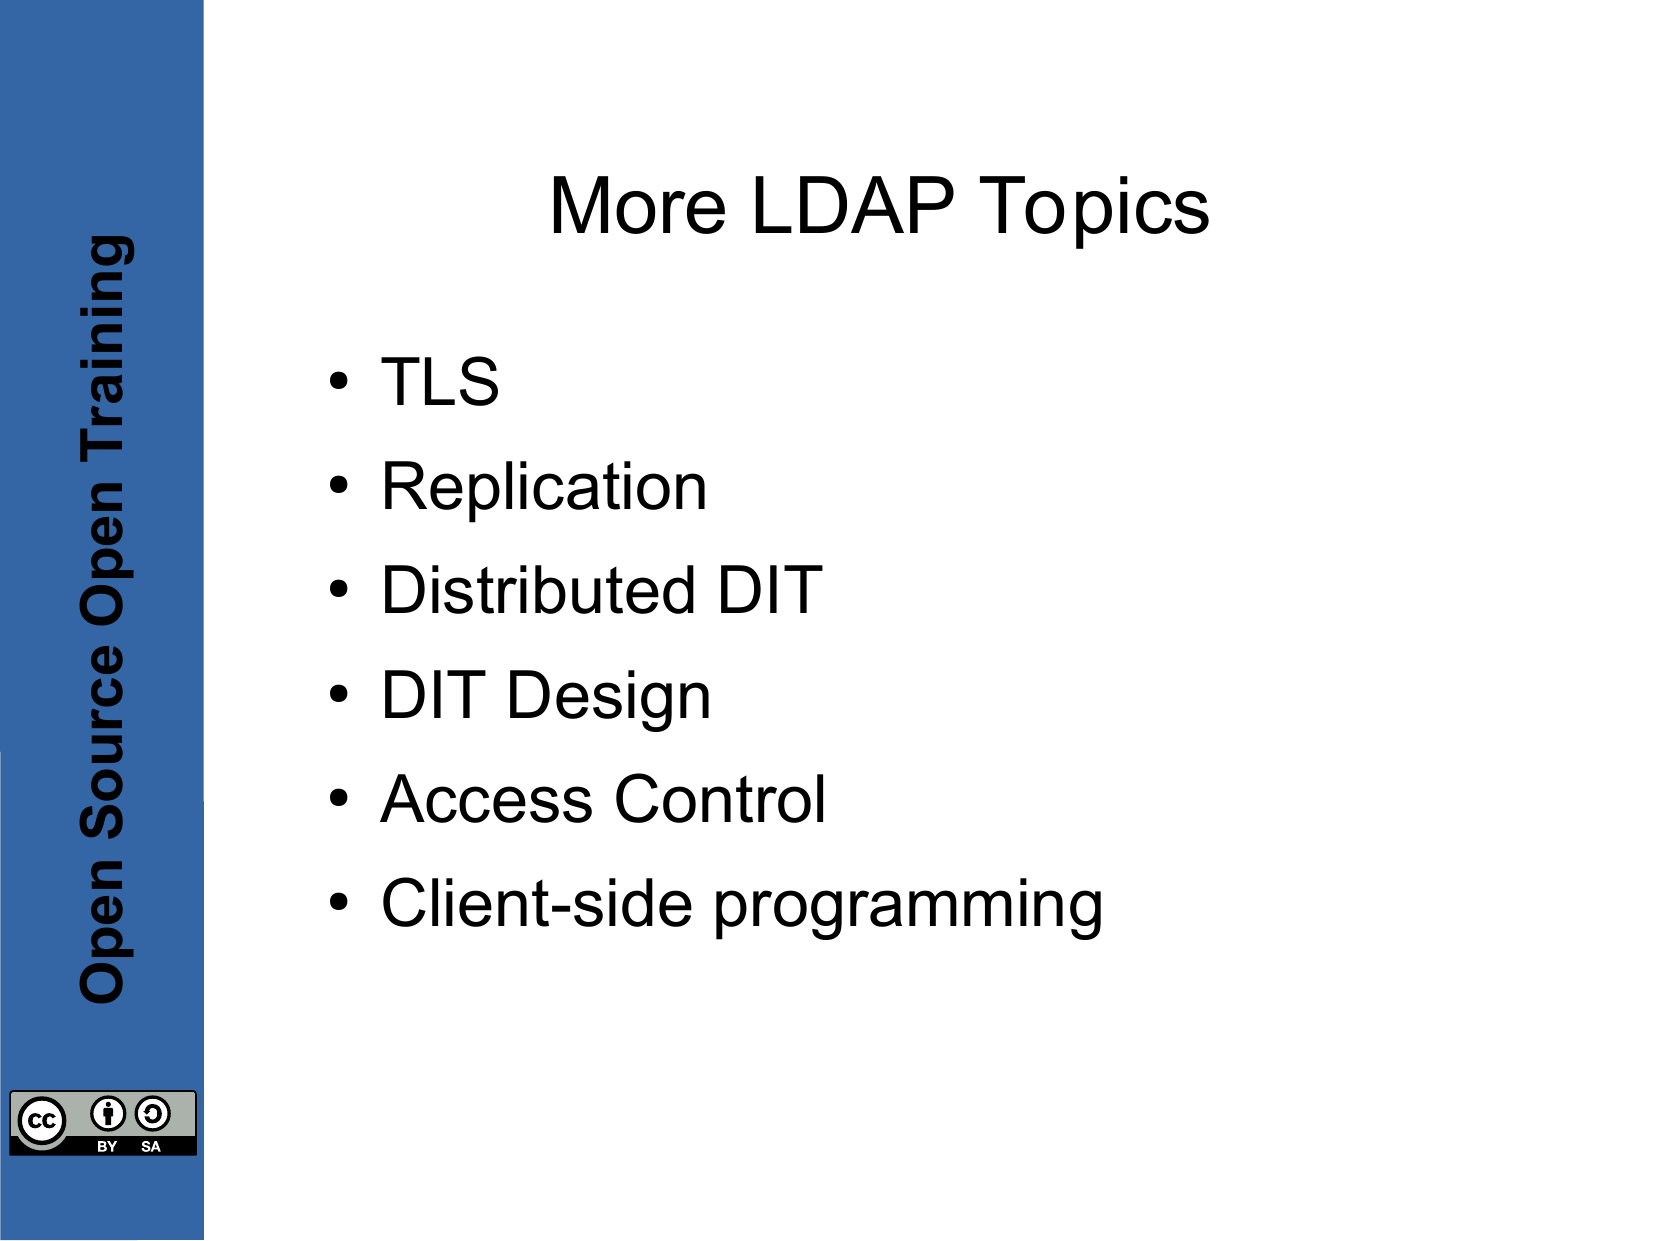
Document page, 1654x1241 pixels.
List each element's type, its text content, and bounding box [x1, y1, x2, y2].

list TLS Replication Distributed DIT DIT Design Access Control Client-side programming [238, 344, 1534, 1112]
title More LDAP Topics [227, 102, 1534, 310]
